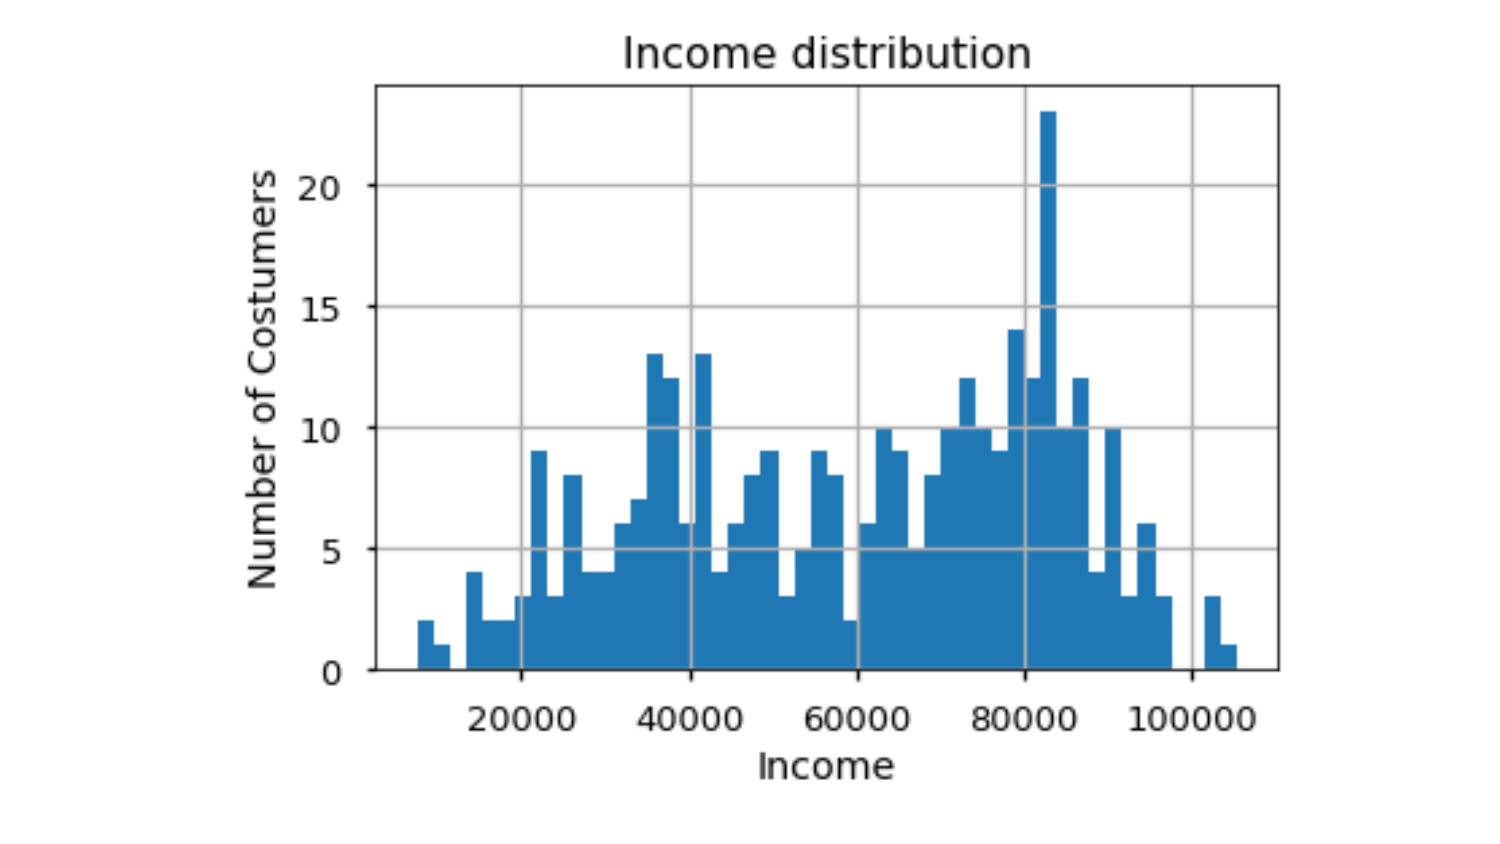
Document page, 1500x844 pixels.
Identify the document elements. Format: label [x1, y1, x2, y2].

picture [230, 18, 1297, 807]
